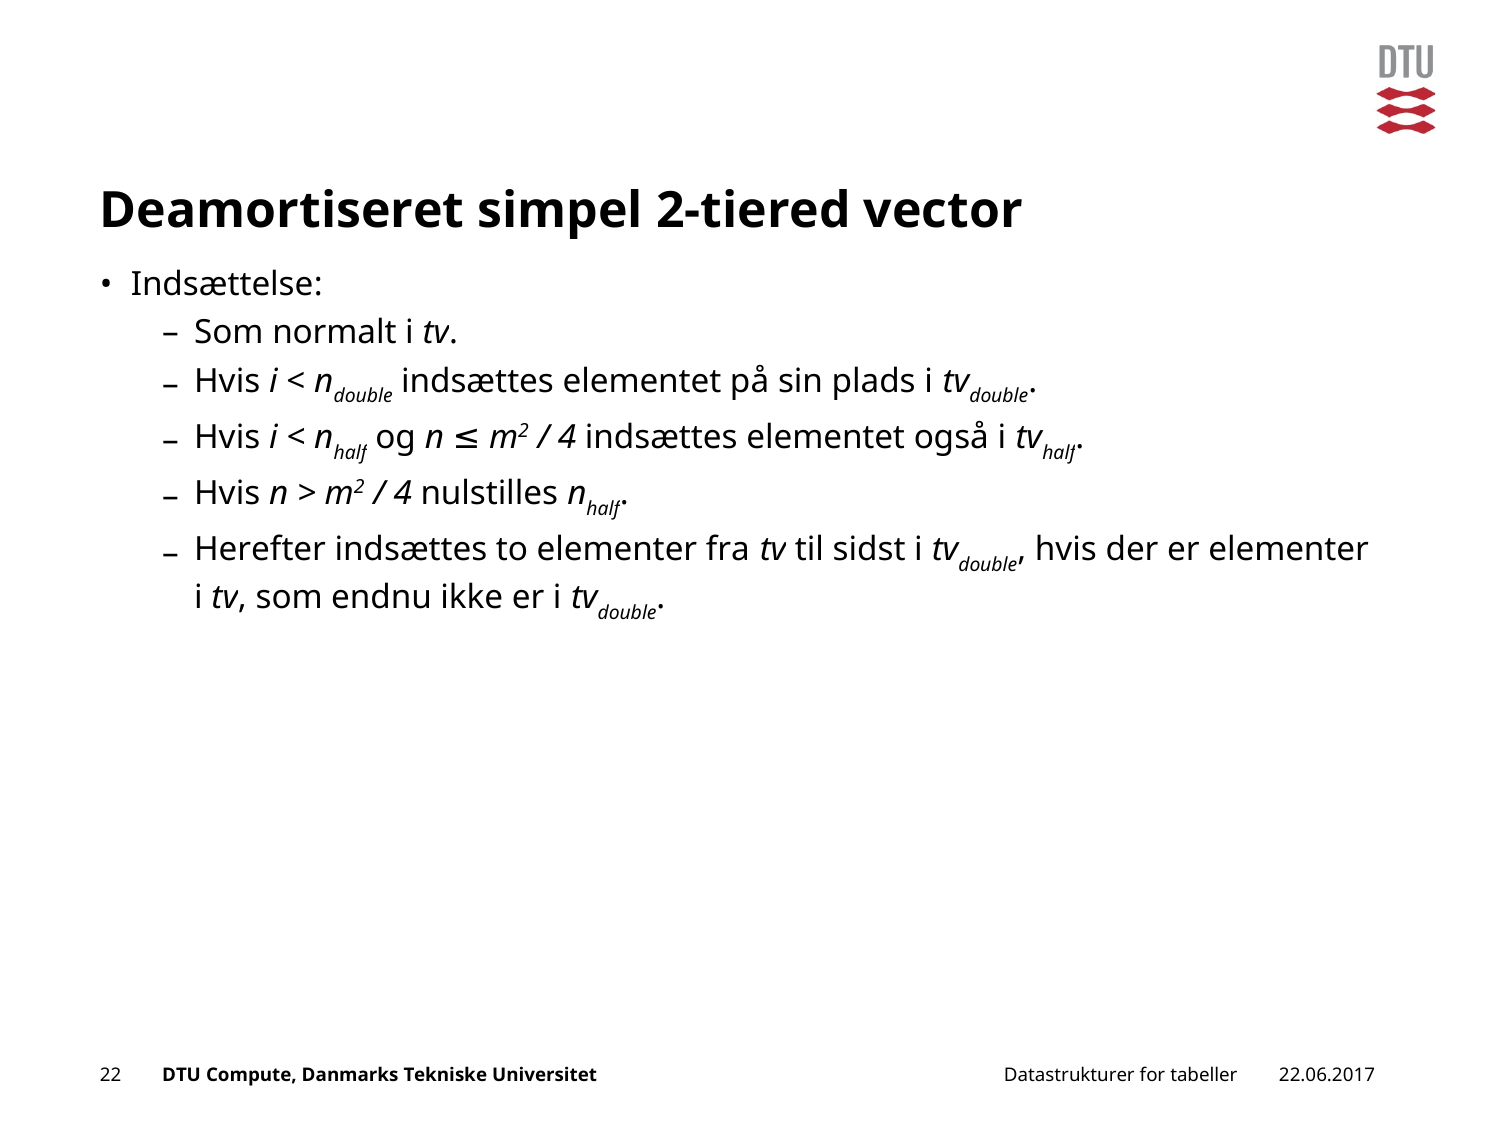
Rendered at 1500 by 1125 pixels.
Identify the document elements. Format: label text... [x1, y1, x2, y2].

list Indsættelse: Som normalt i tv. Hvis i < ndouble indsættes elementet på sin plads i tvdouble. Hvis i < nhalf og n ≤ m2 / 4 indsættes elementet også i tvhalf. Hvis n > m2 / 4 nulstilles nhalf. Herefter indsættes to elementer fra tv til sidst i tvdouble, hvis der er elementer i tv, som endnu ikke er i tvdouble. [99, 262, 1375, 1012]
title Deamortiseret simpel 2-tiered vector [99, 49, 1375, 238]
picture [1356, 45, 1436, 134]
